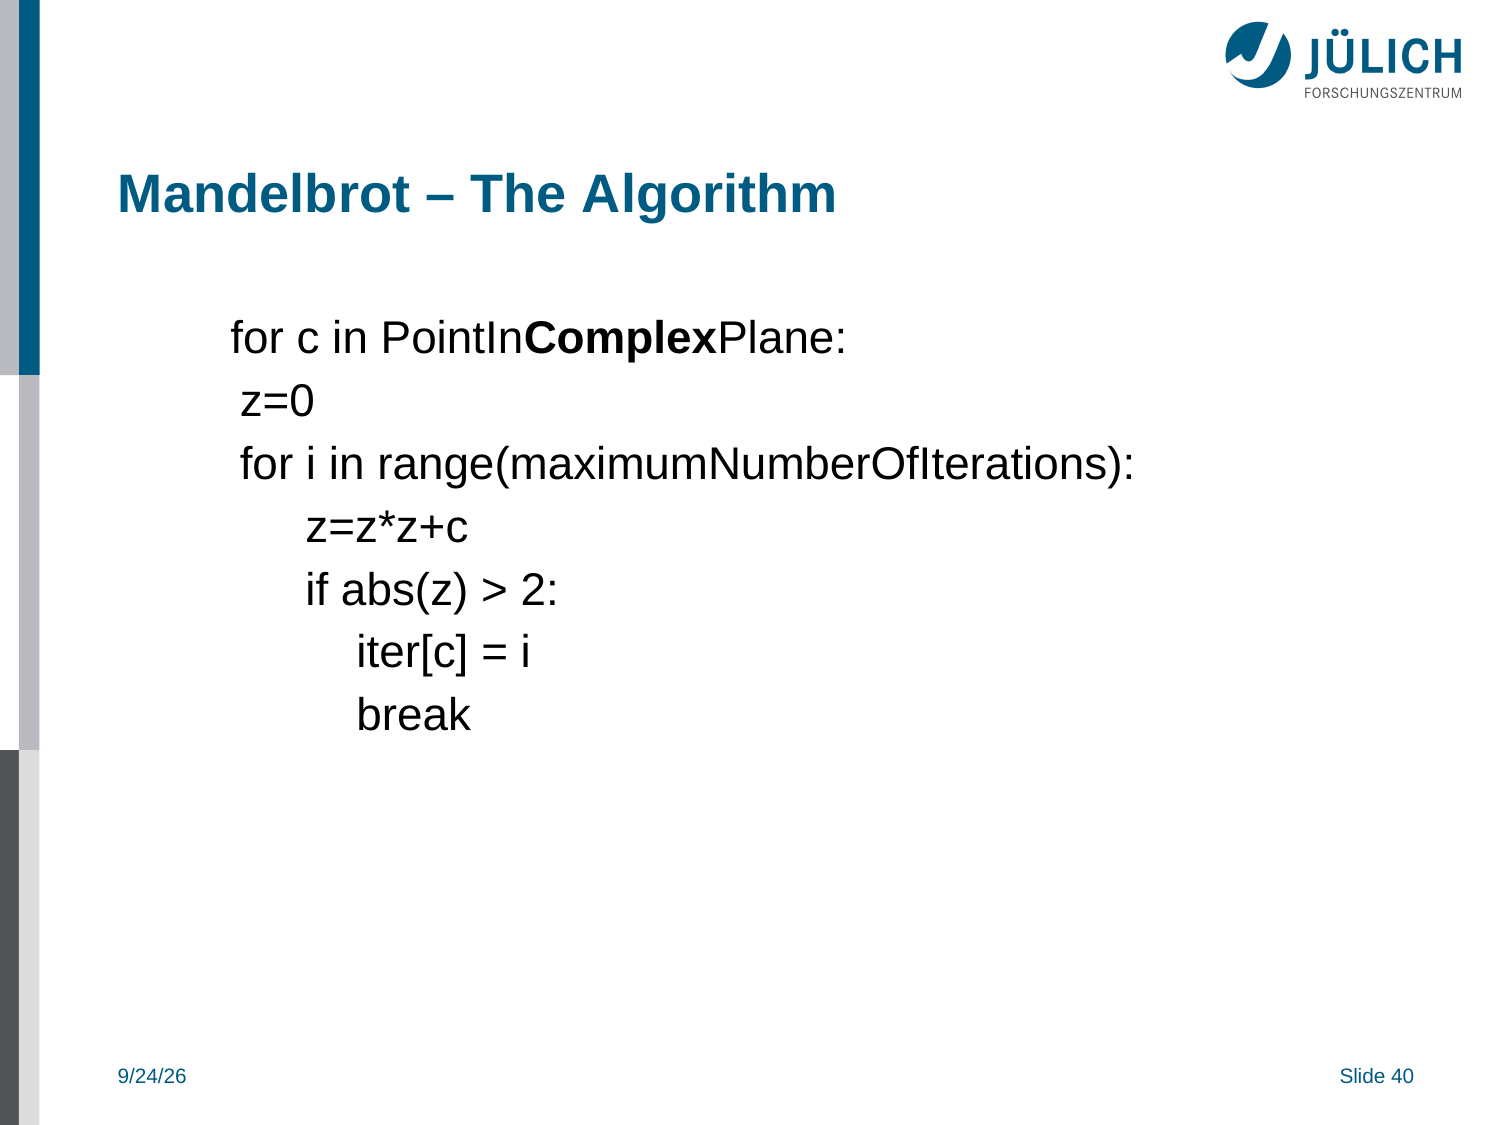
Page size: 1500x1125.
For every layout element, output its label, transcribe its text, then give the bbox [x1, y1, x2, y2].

title Mandelbrot – The Algorithm [117, 99, 1393, 288]
picture [1224, 20, 1461, 98]
list for c in PointInComplexPlane: z=0 for i in range(maximumNumberOfIterations): z=z*z+c if abs(z) > 2: iter[c] = i break [117, 312, 1393, 988]
